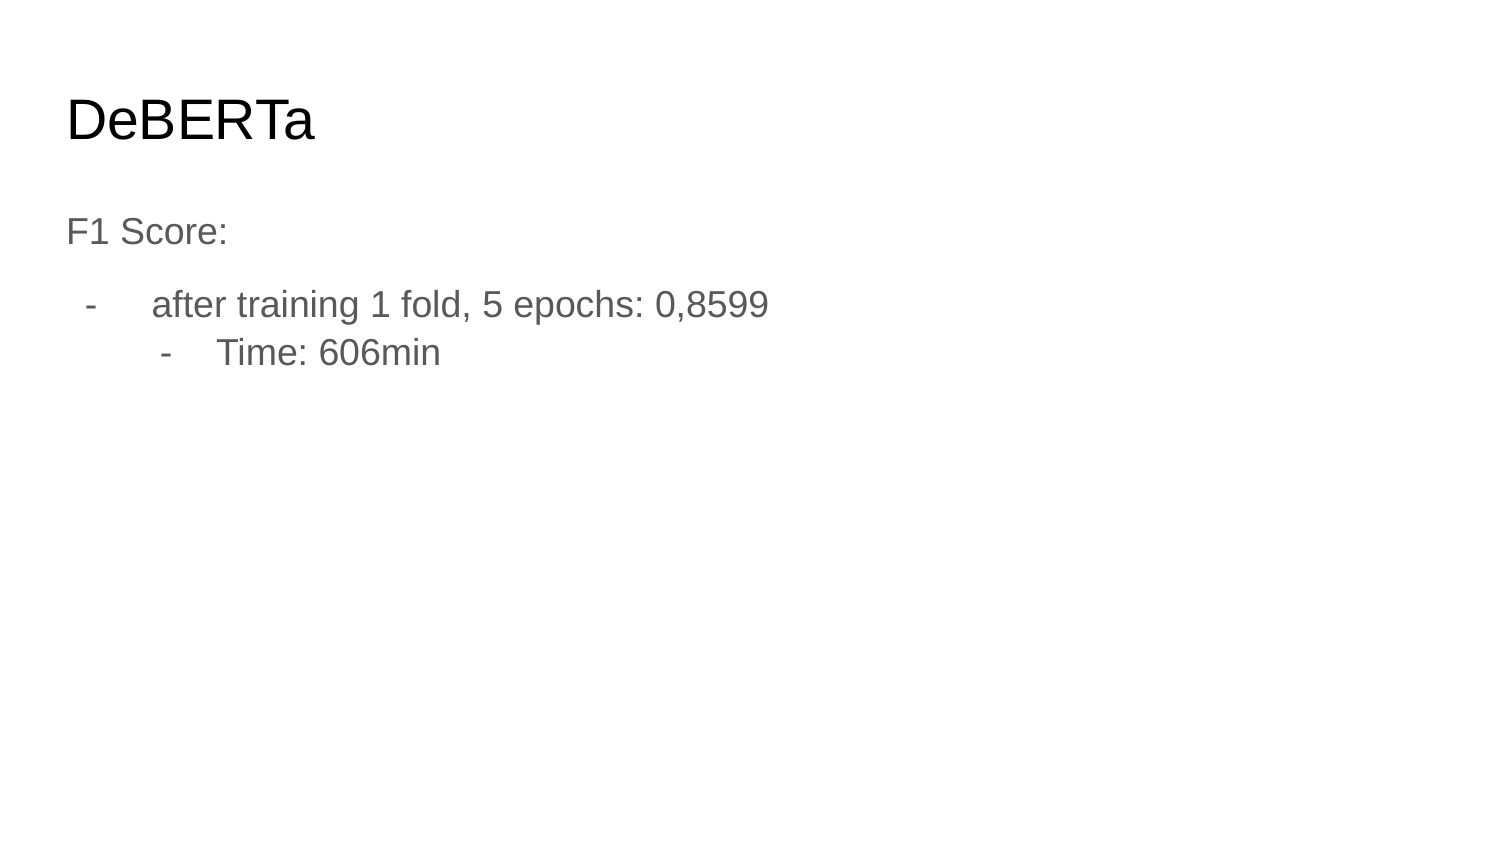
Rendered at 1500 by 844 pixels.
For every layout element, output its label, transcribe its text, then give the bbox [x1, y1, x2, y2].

list F1 Score: after training 1 fold, 5 epochs: 0,8599 Time: 606min [51, 189, 1449, 750]
title DeBERTa [51, 72, 1449, 167]
